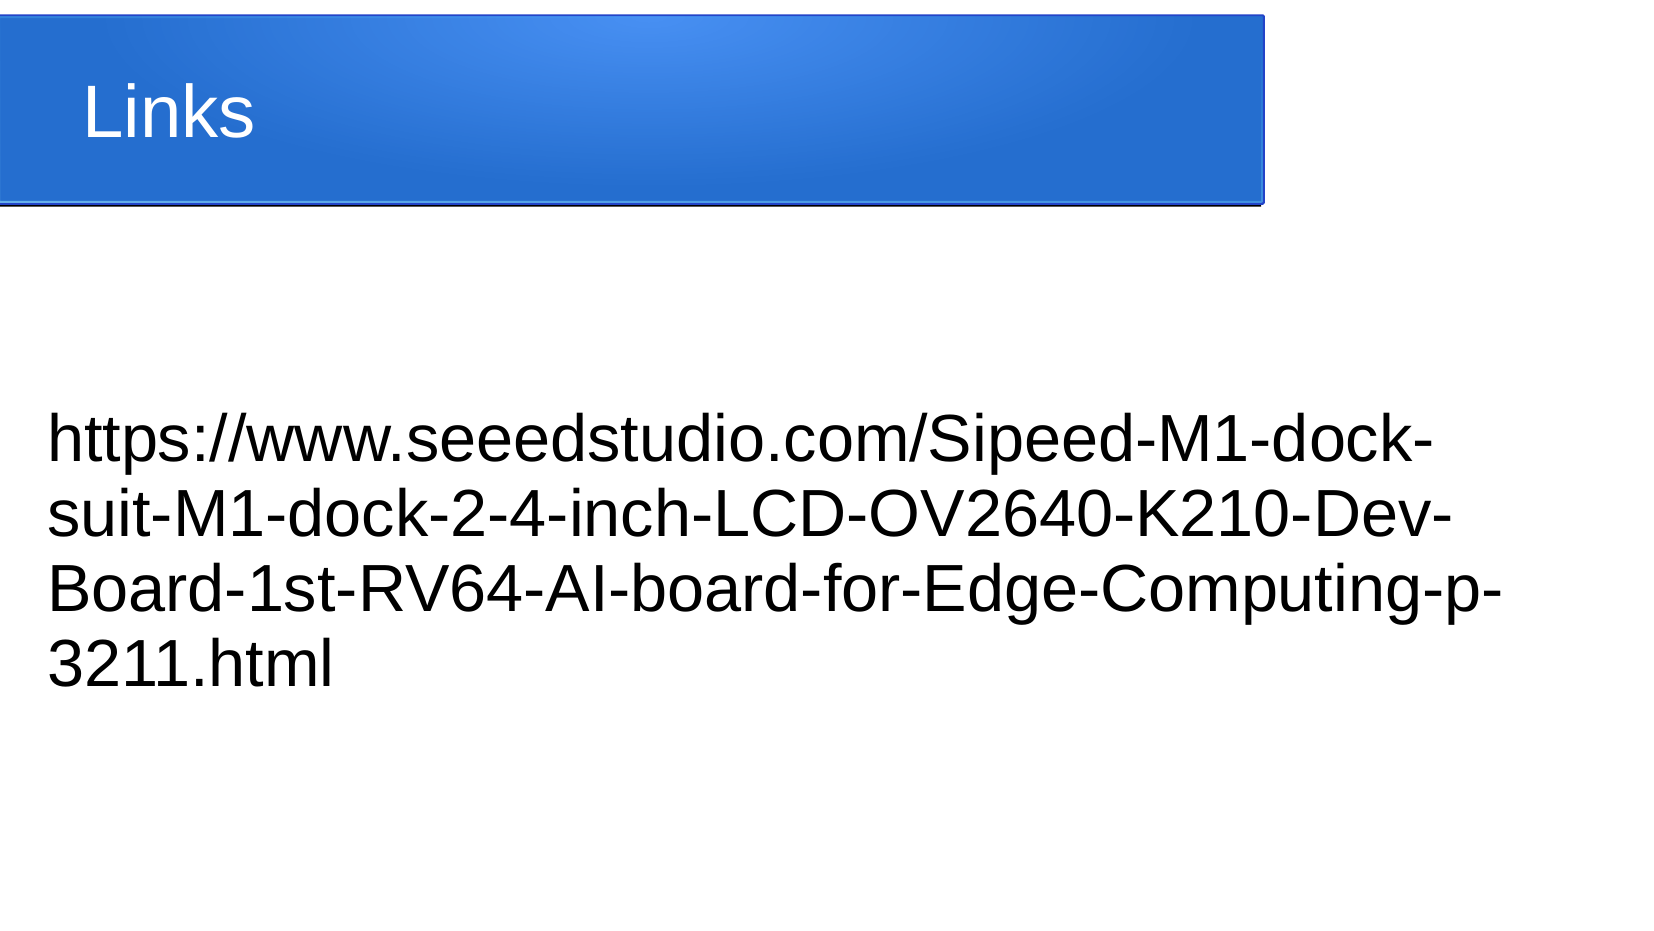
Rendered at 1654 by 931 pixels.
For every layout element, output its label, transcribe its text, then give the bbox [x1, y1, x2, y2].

text_box https://www.seeedstudio.com/Sipeed-M1-dock-suit-M1-dock-2-4-inch-LCD-OV2640-K210-Dev-Board-1st-RV64-AI-board-for-Edge-Computing-p-3211.html [47, 251, 1536, 792]
title Links [82, 35, 1235, 189]
